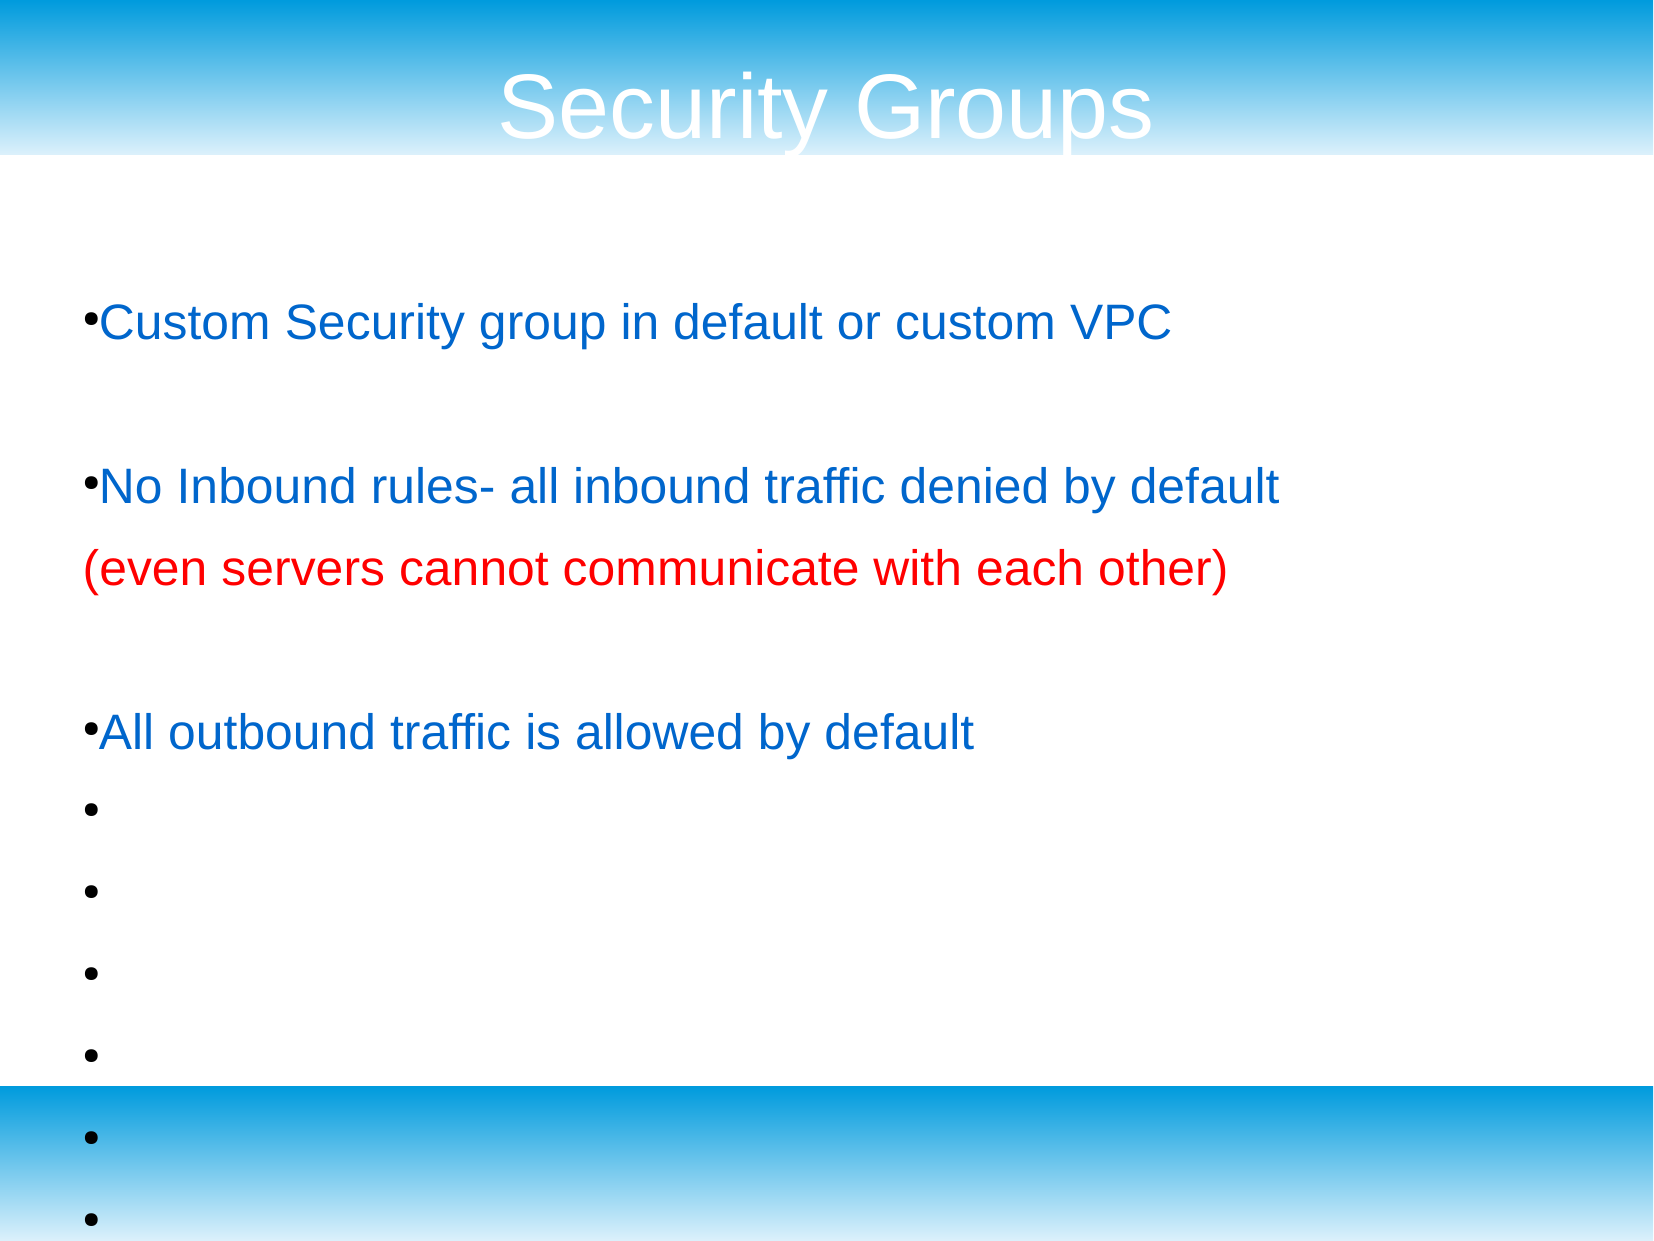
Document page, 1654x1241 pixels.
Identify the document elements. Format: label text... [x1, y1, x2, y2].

list Custom Security group in default or custom VPC No Inbound rules- all inbound traffic denied by default (even servers cannot communicate with each other) All outbound traffic is allowed by default [82, 290, 1571, 1010]
title Security Groups [82, 49, 1571, 155]
